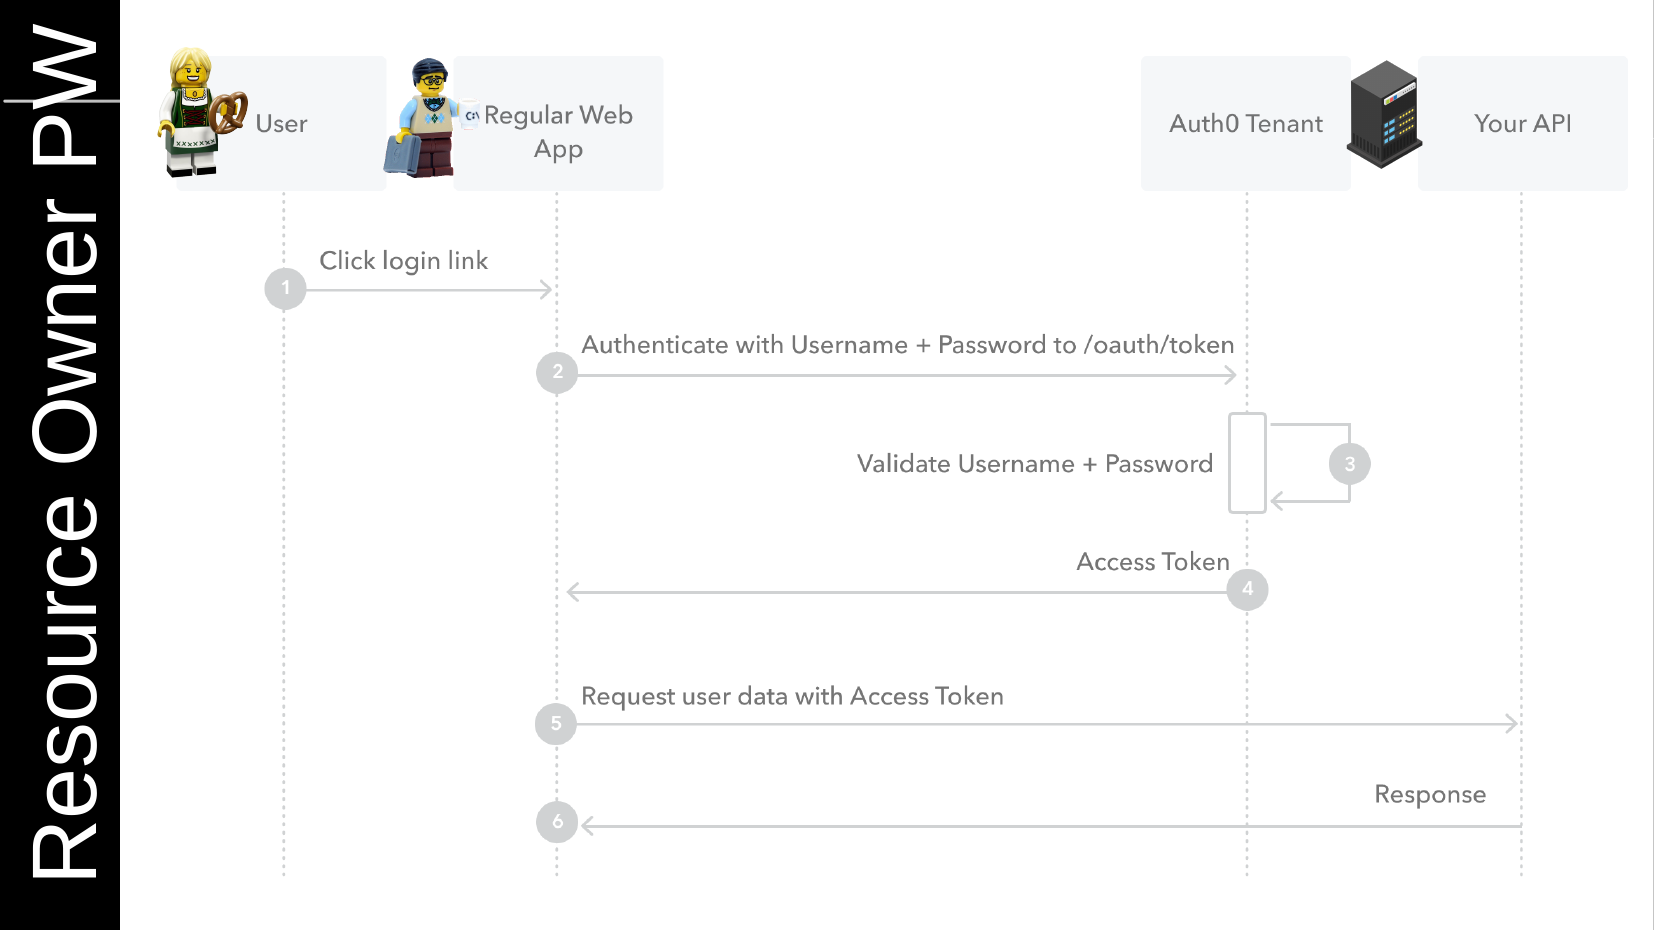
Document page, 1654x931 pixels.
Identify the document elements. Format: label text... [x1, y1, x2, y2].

picture [120, 0, 1654, 931]
title Resource Owner PW [11, 23, 119, 886]
